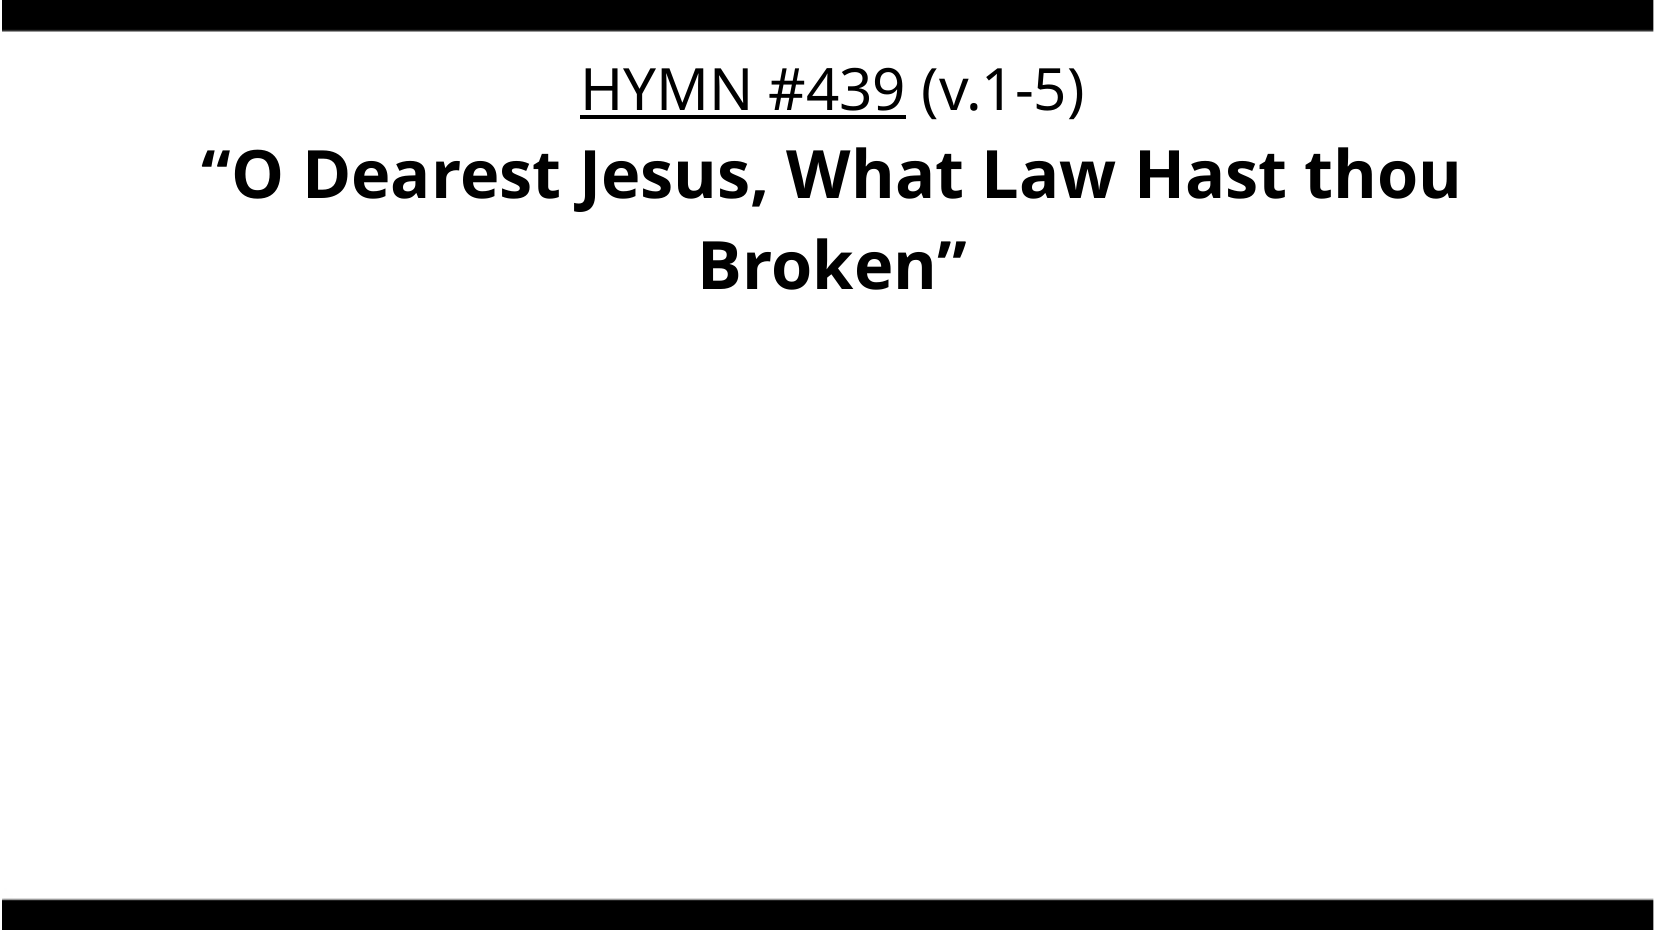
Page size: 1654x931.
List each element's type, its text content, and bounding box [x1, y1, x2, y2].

text_box HYMN #439 (v.1-5) “O Dearest Jesus, What Law Hast thou Broken” [60, 40, 1606, 241]
picture [2, 0, 1654, 930]
